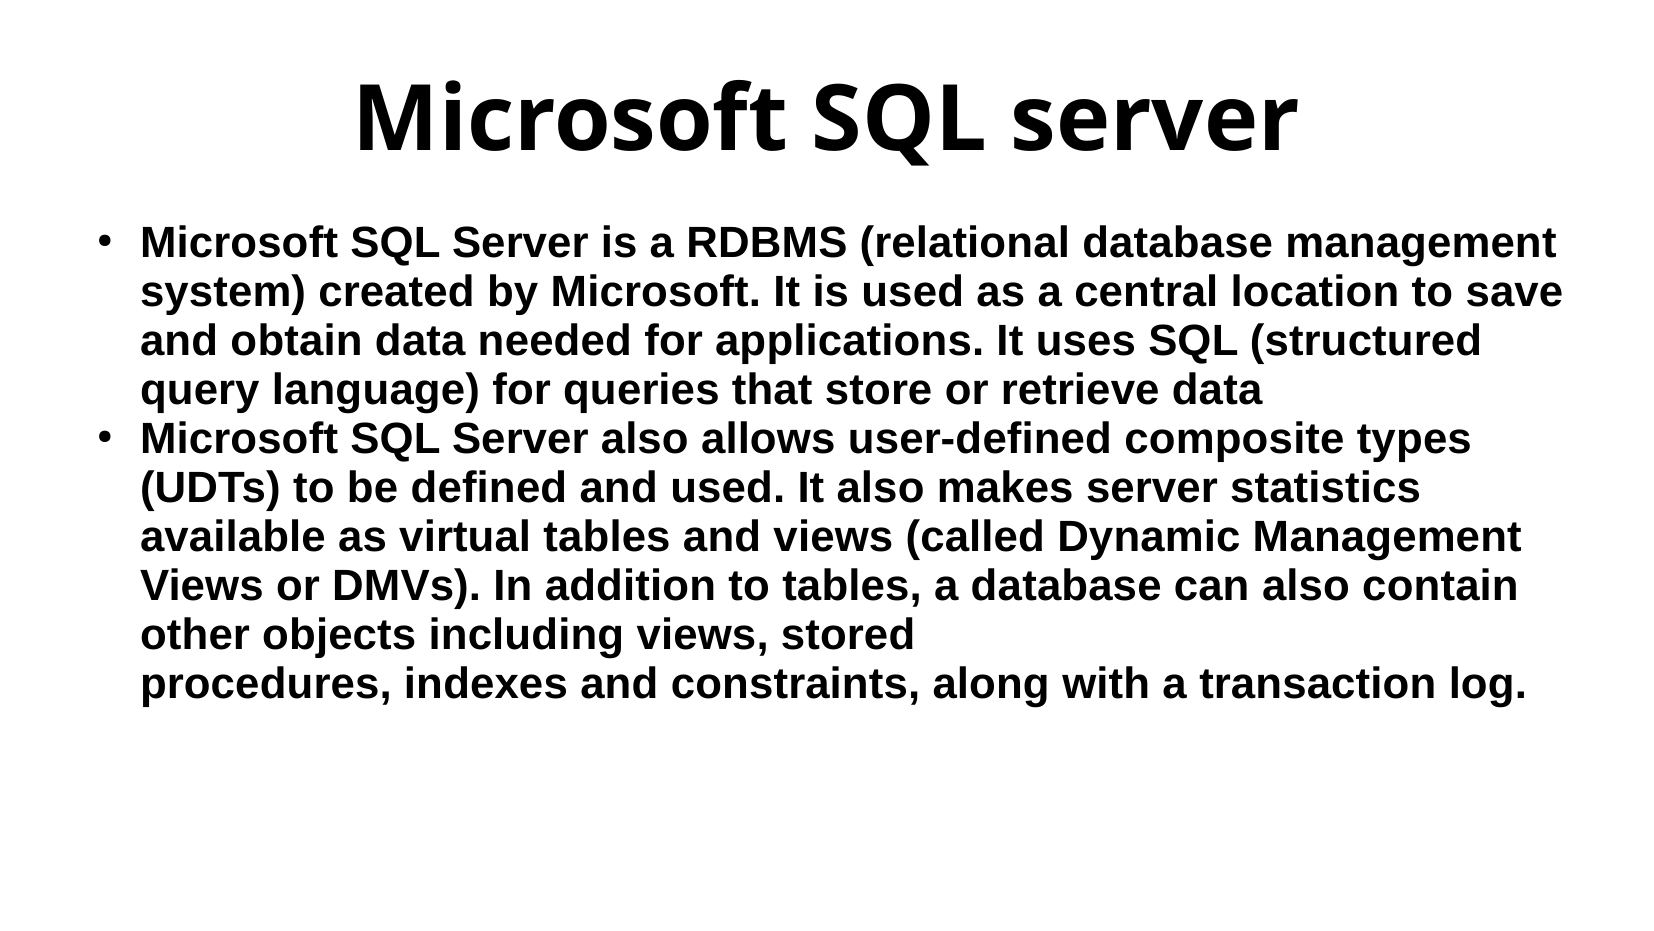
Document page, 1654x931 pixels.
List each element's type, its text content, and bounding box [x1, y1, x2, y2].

title Microsoft SQL server [82, 37, 1571, 193]
list Microsoft SQL Server is a RDBMS (relational database management system) created by Microsoft. It is used as a central location to save and obtain data needed for applications. It uses SQL (structured query language) for queries that store or retrieve data Microsoft SQL Server also allows user-defined composite types (UDTs) to be defined and used. It also makes server statistics available as virtual tables and views (called Dynamic Management Views or DMVs). In addition to tables, a database can also contain other objects including views, stored procedures, indexes and constraints, along with a transaction log. [82, 217, 1571, 758]
